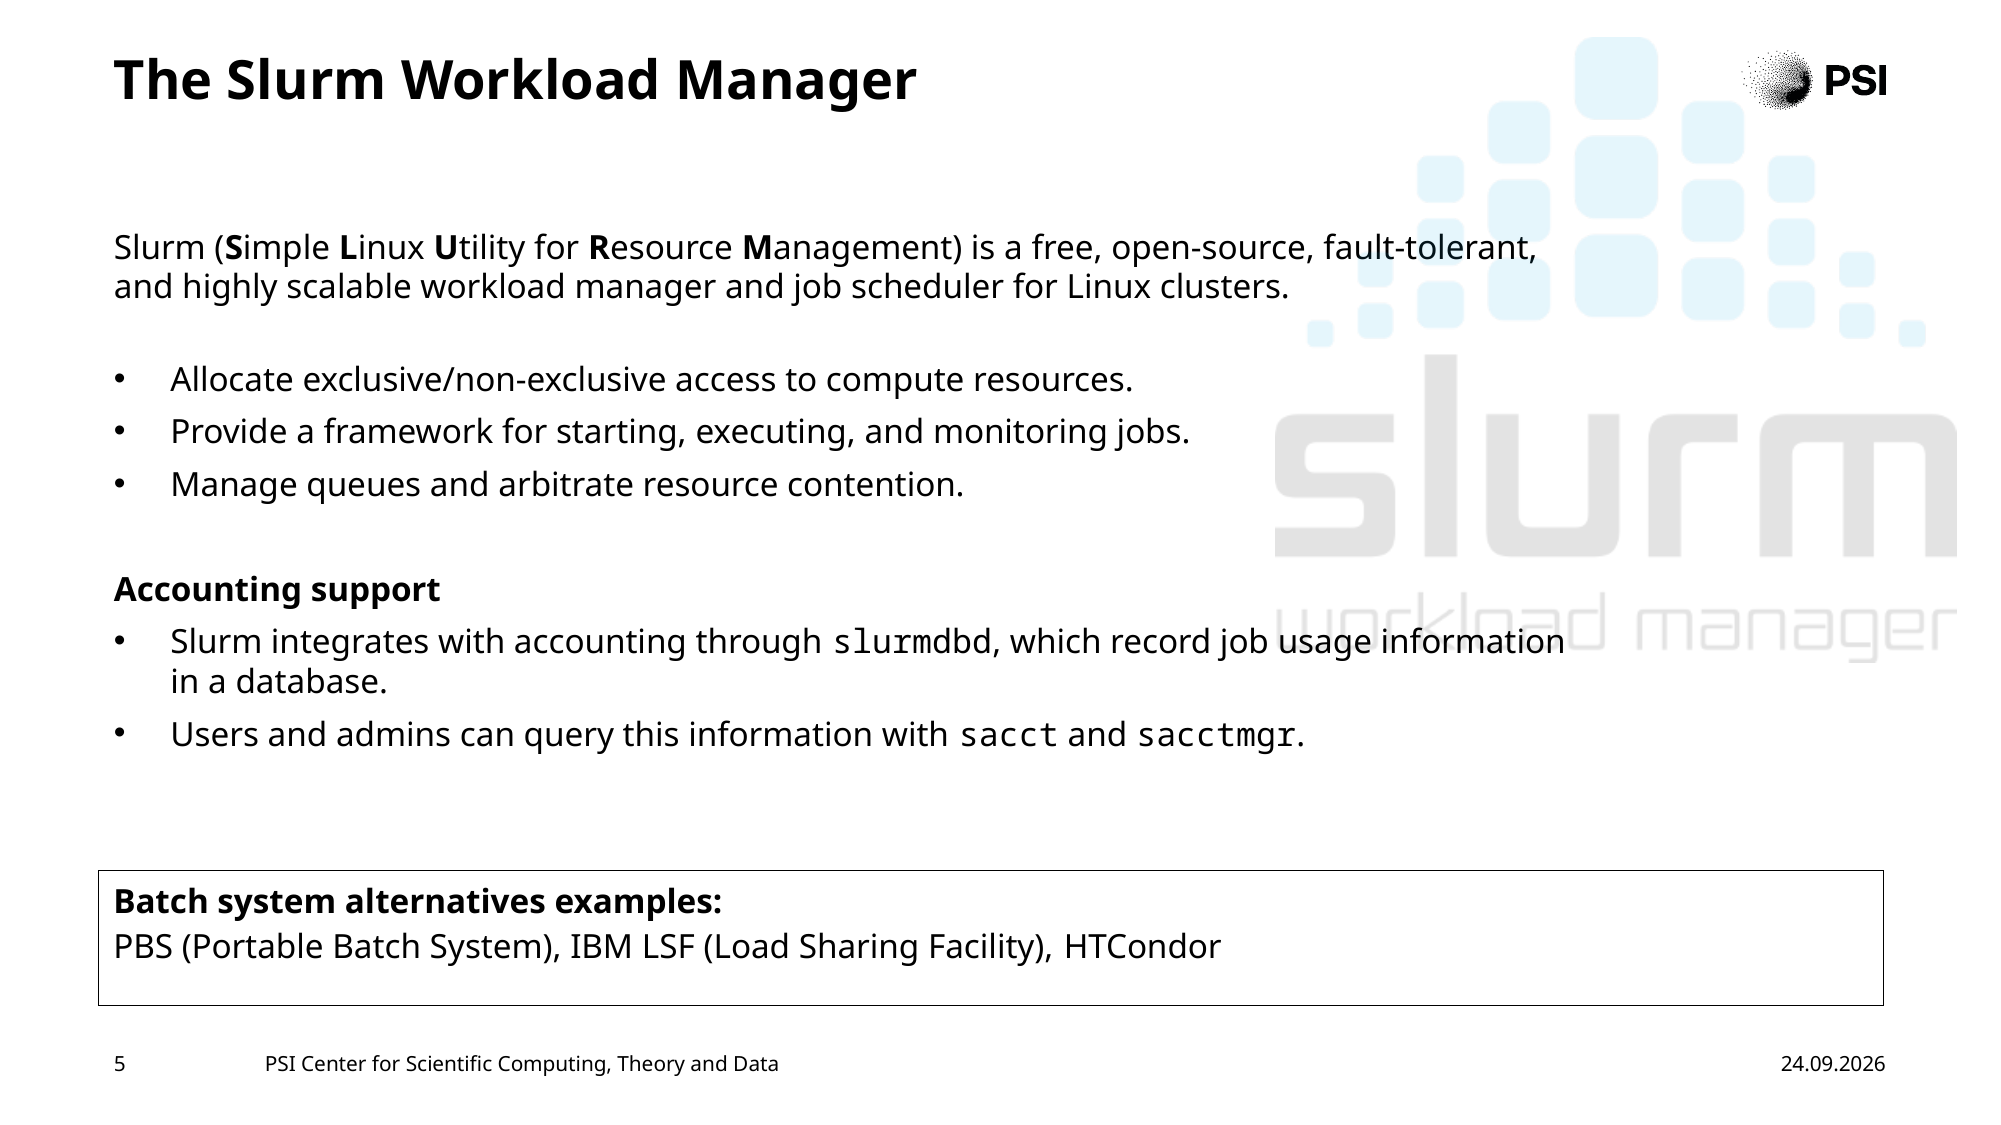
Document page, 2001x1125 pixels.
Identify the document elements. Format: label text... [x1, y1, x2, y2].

picture [1275, 37, 1957, 663]
text_box Batch system alternatives examples: PBS (Portable Batch System), IBM LSF (Load Sharing Facility), HTCondor [98, 870, 1884, 1006]
title The Slurm Workload Manager [114, 45, 1585, 179]
list Slurm (Simple Linux Utility for Resource Management) is a free, open-source, fault‑tolerant, and highly scalable workload manager and job scheduler for Linux clusters. Allocate exclusive/non-exclusive access to compute resources. Provide a framework for starting, executing, and monitoring jobs. Manage queues and arbitrate resource contention. Accounting support Slurm integrates with accounting through slurmdbd, which record job usage information in a database. Users and admins can query this information with sacct and sacctmgr. [114, 225, 1585, 870]
